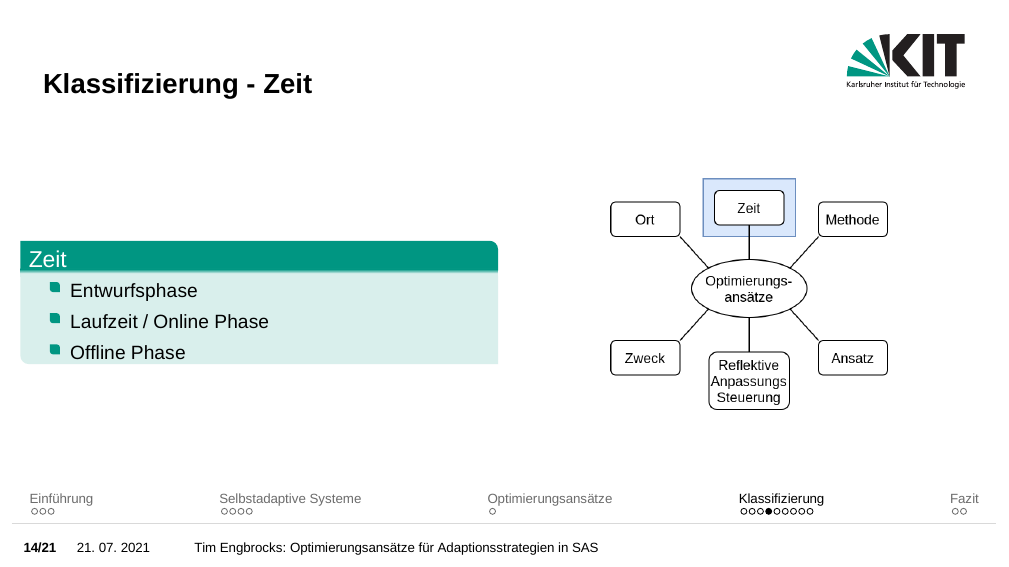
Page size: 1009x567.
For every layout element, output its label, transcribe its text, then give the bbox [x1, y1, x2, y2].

text_box [885, 81, 909, 88]
text_box 14/21 [23, 540, 57, 554]
text_box [20, 271, 499, 365]
text_box [765, 508, 772, 515]
picture [610, 178, 888, 410]
text_box Selbstadaptive Systeme [219, 491, 362, 505]
text_box [879, 34, 890, 77]
text_box [949, 81, 966, 89]
text_box [892, 34, 921, 77]
text_box [936, 34, 965, 77]
text_box Fazit [950, 491, 980, 505]
text_box Laufzeit / Online Phase [70, 311, 267, 331]
text_box Klassifizierung - Zeit [43, 68, 313, 97]
text_box Entwurfsphase [70, 280, 196, 300]
text_box Optimierungsansätze [487, 491, 613, 505]
text_box Tim Engbrocks: Optimierungsansätze für Adaptionsstrategien in SAS [194, 540, 599, 554]
text_box 21. 07. 2021 [76, 540, 150, 554]
text_box Offline Phase [70, 342, 185, 362]
text_box Zeit [28, 246, 68, 270]
text_box [846, 81, 870, 88]
text_box Klassifizierung [738, 491, 825, 505]
text_box Einführung [29, 491, 94, 505]
text_box [911, 81, 922, 88]
text_box [922, 34, 935, 77]
text_box [871, 81, 882, 88]
text_box [923, 81, 948, 88]
